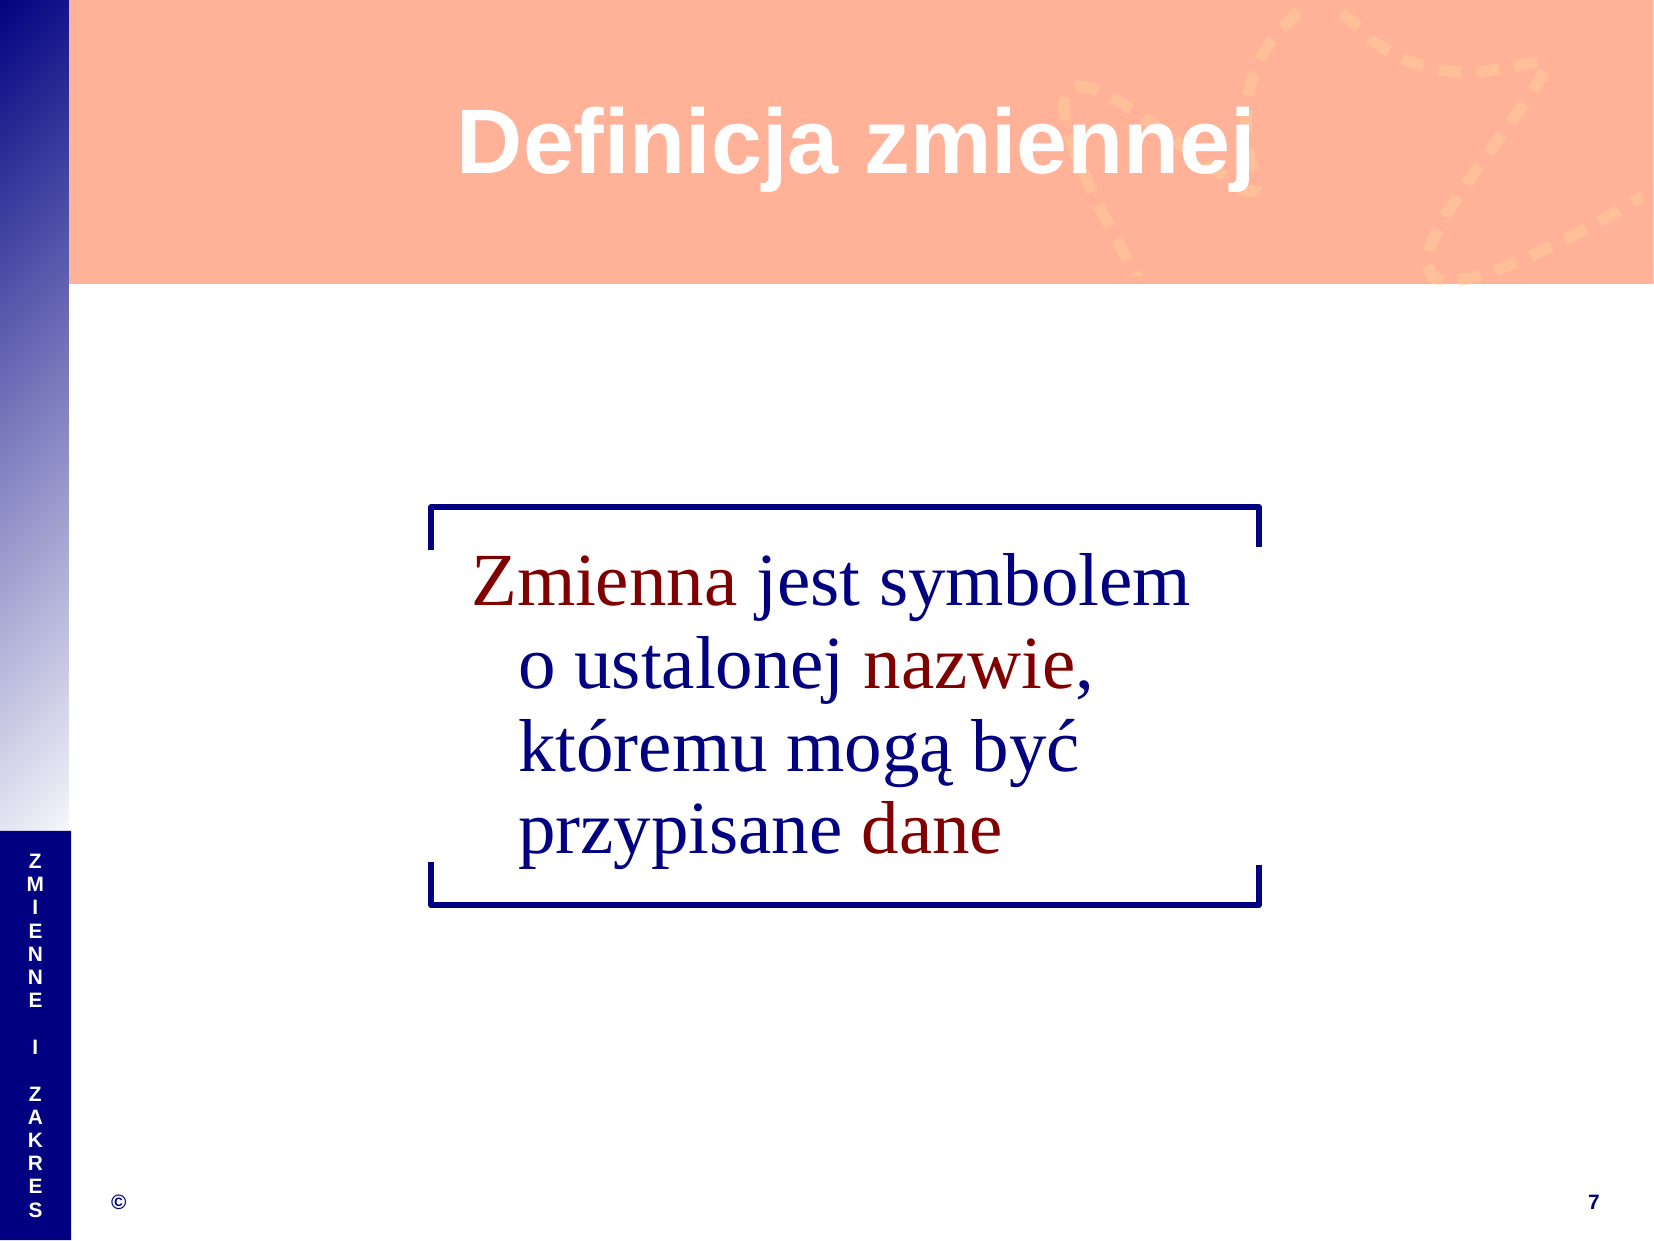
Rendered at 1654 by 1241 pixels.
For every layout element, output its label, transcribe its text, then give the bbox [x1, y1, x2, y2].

title Definicja zmiennej [97, 37, 1617, 246]
text_box Zmienna jest symbolem o ustalonej nazwie, któremu mogą być przypisane dane [446, 477, 1244, 931]
text_box Z M I E N N E I Z A K R E S [0, 830, 71, 1241]
